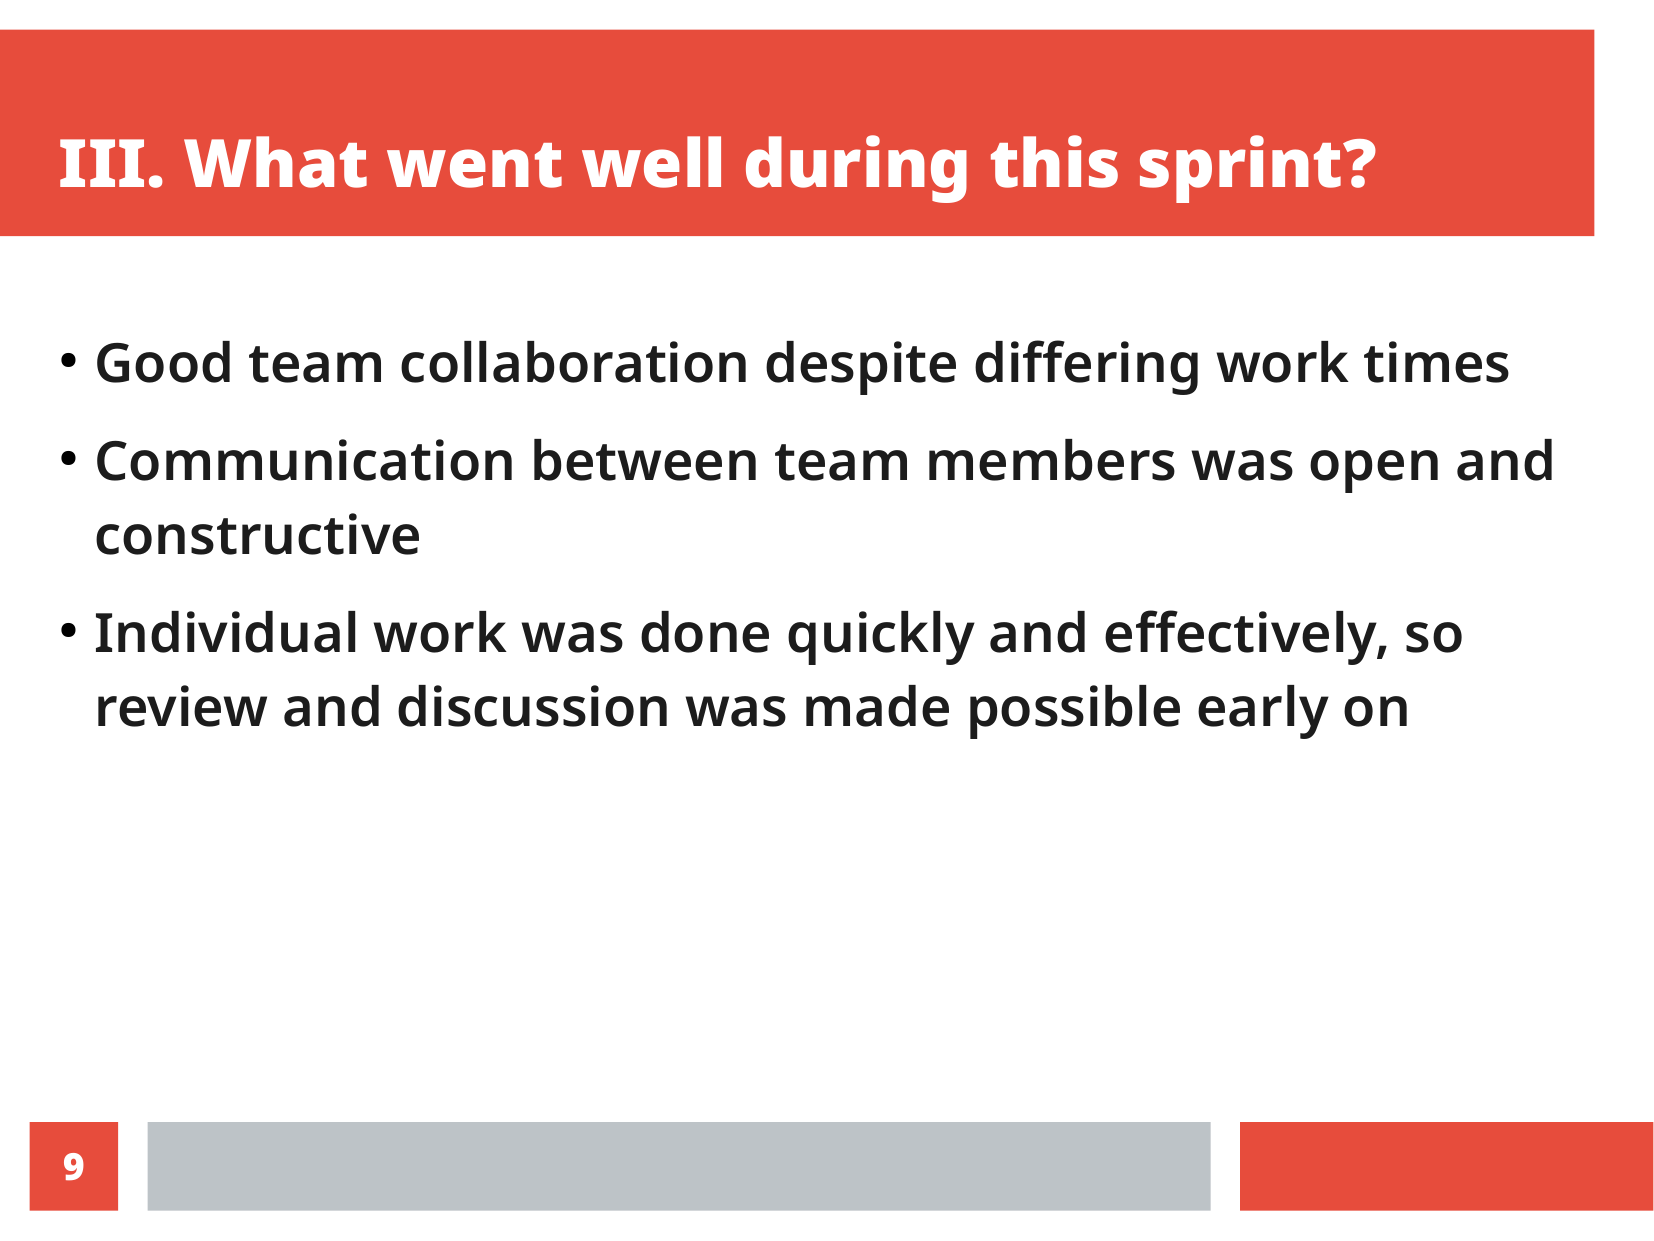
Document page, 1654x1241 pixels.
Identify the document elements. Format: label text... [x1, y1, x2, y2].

title III. What went well during this sprint? [59, 59, 1595, 207]
list Good team collaboration despite differing work times Communication between team members was open and constructive Individual work was done quickly and effectively, so review and discussion was made possible early on [59, 324, 1565, 1093]
